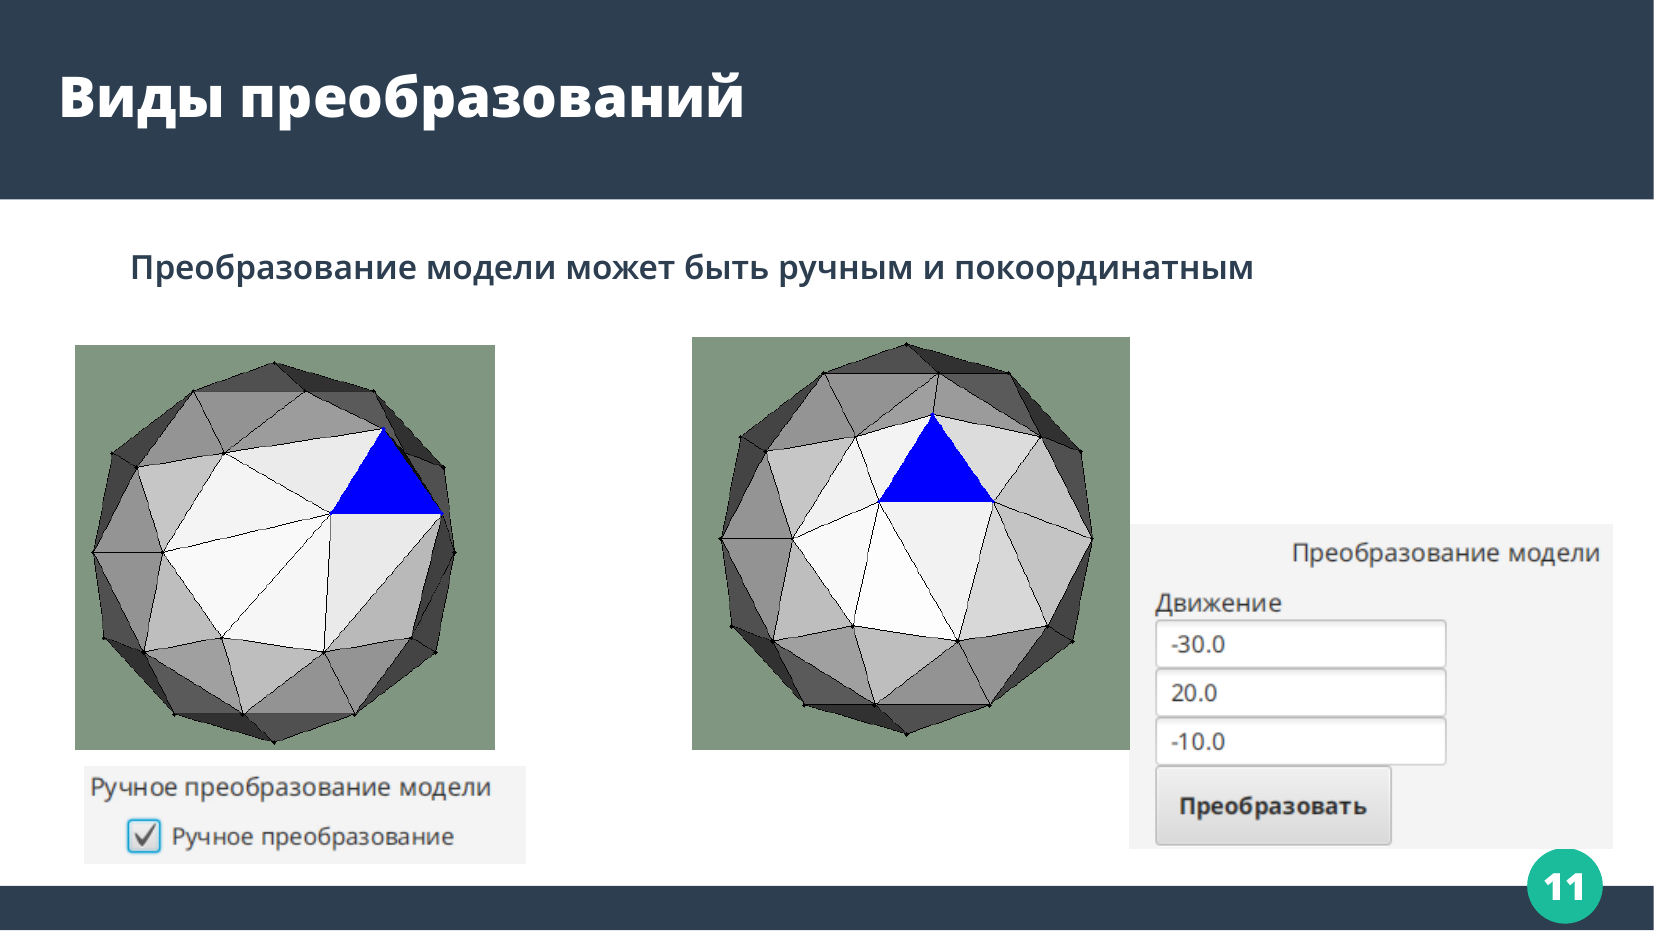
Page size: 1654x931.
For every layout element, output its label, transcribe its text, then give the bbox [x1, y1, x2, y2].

picture [692, 337, 1613, 849]
title Виды преобразований [59, 37, 1595, 155]
list Преобразование модели может быть ручным и покоординатным [59, 243, 1595, 864]
picture [84, 766, 526, 864]
picture [75, 345, 495, 751]
